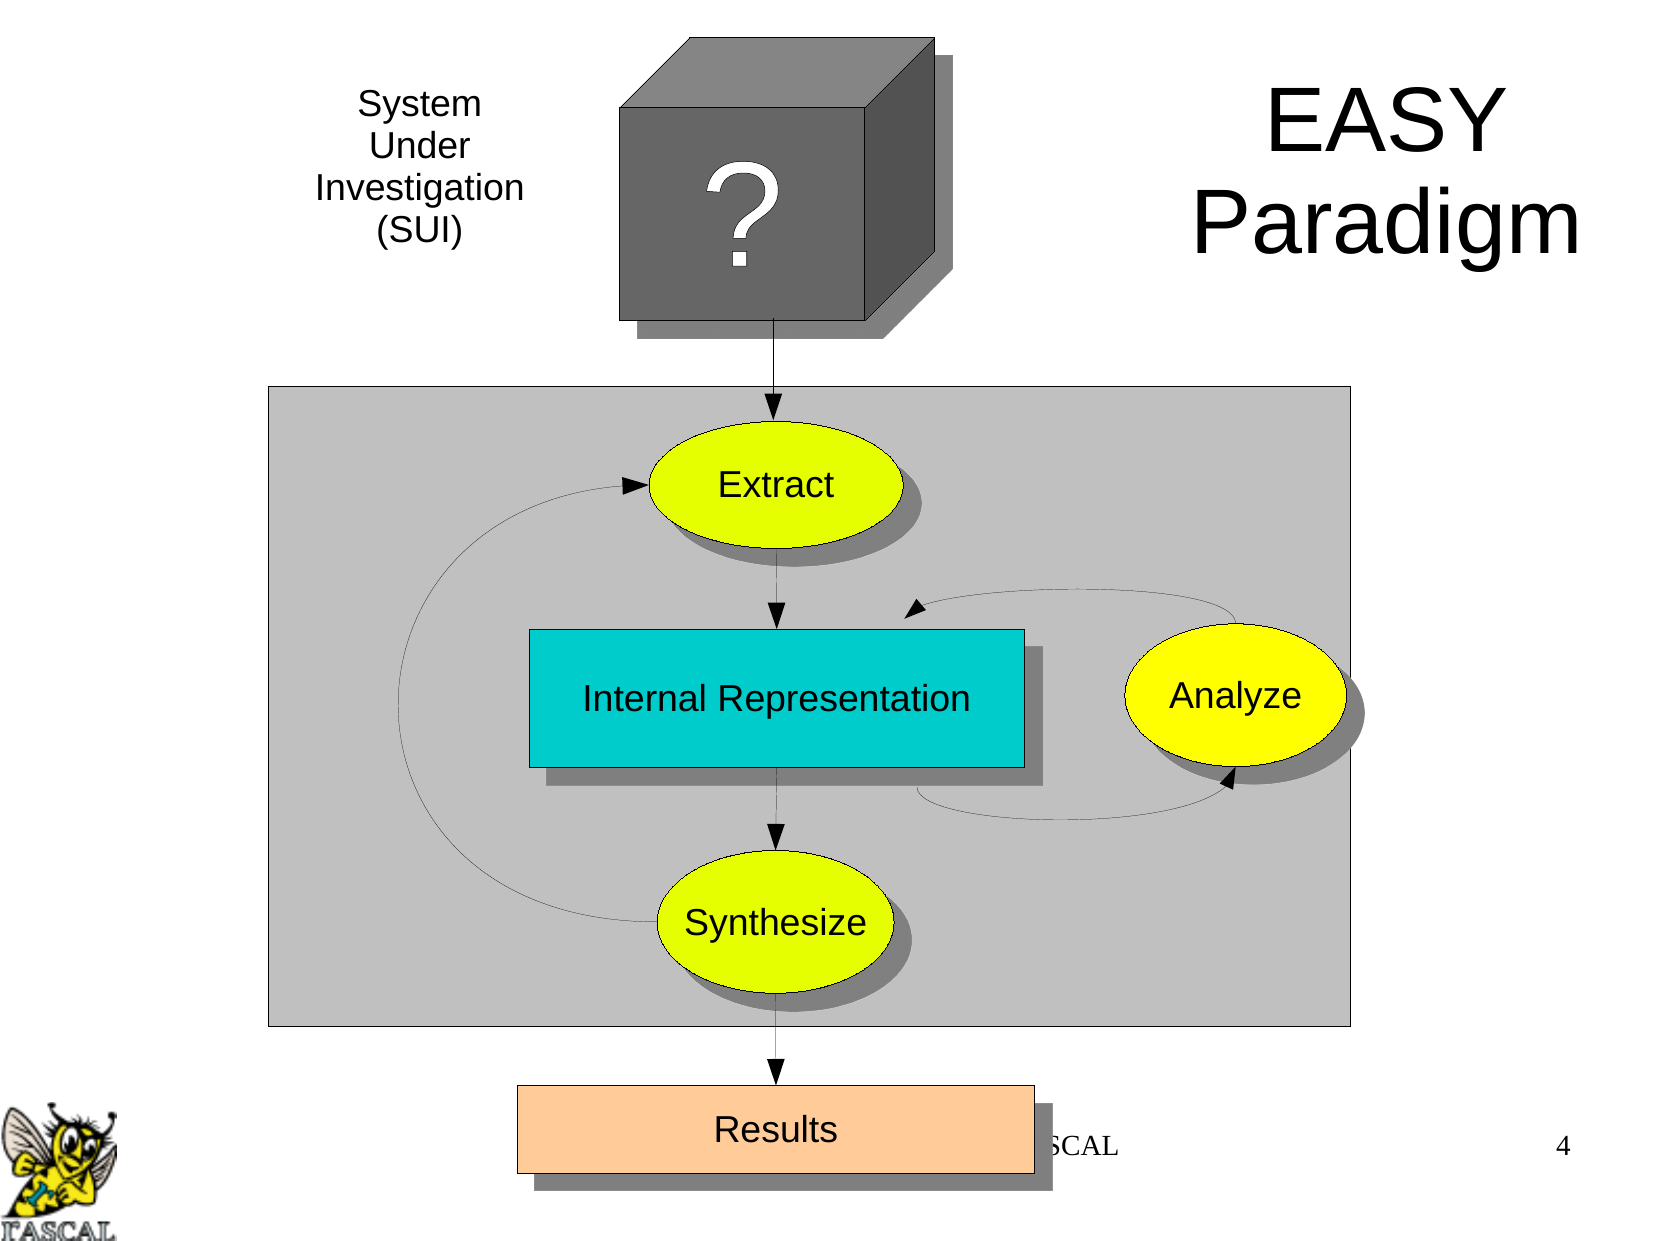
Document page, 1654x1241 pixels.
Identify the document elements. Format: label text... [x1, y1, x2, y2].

text_box System Under Investigation (SUI) [300, 75, 541, 258]
text_box ? [619, 108, 864, 321]
text_box [774, 386, 1351, 1027]
text_box Results [517, 1085, 1035, 1174]
text_box EASY Paradigm [1175, 60, 1598, 281]
text_box [268, 386, 775, 1027]
picture [0, 1102, 117, 1241]
text_box Extract [649, 421, 904, 549]
text_box Internal Representation [529, 629, 1025, 768]
text_box [399, 486, 776, 921]
text_box Synthesize [657, 850, 895, 994]
text_box Analyze [1124, 623, 1347, 767]
